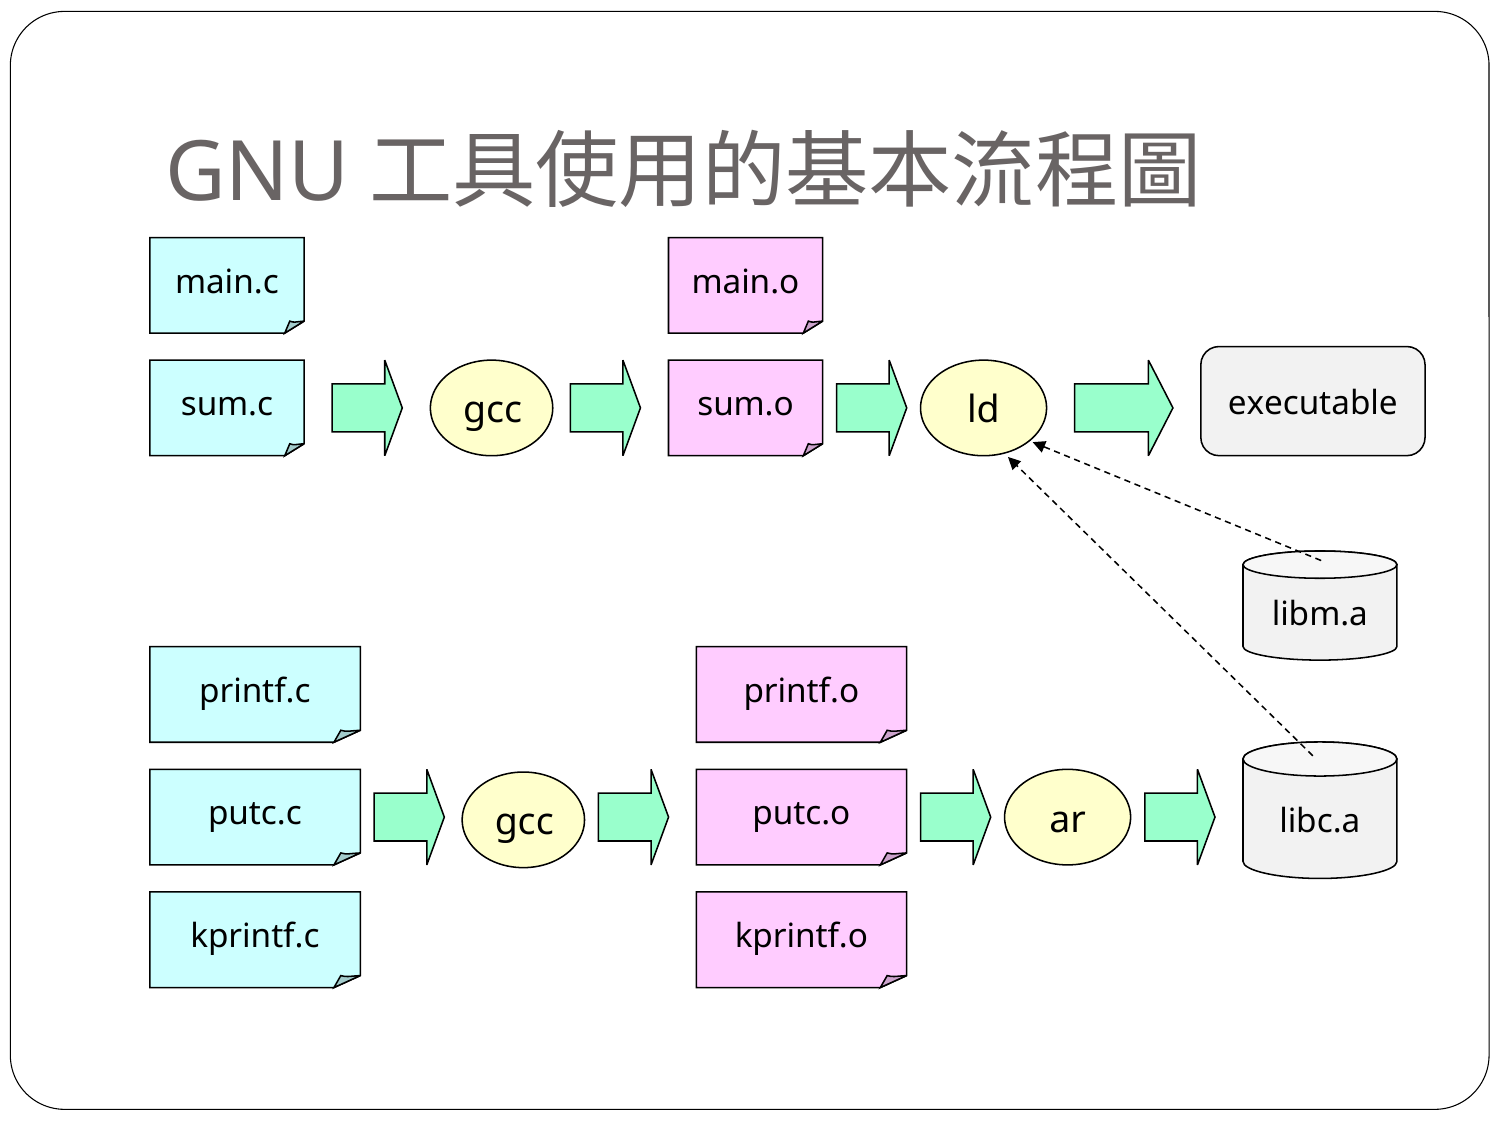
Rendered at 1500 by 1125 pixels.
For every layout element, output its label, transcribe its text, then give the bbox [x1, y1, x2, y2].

text_box main.o [668, 237, 823, 334]
text_box [570, 360, 641, 456]
text_box printf.c [149, 646, 361, 743]
text_box [374, 769, 445, 865]
text_box sum.o [668, 360, 823, 456]
text_box putc.c [149, 769, 361, 865]
text_box ld [920, 360, 1047, 456]
text_box libm.a [1242, 565, 1397, 661]
text_box [1074, 360, 1173, 456]
text_box [836, 360, 907, 456]
text_box kprintf.c [149, 891, 361, 988]
text_box gcc [430, 360, 553, 456]
text_box libc.a [1242, 759, 1397, 879]
text_box sum.c [149, 360, 305, 456]
text_box [598, 769, 669, 865]
text_box printf.o [696, 646, 907, 743]
title GNU工具使用的基本流程圖 [150, 44, 1426, 233]
text_box gcc [462, 772, 585, 868]
text_box executable [1200, 346, 1426, 456]
text_box [332, 360, 403, 456]
text_box kprintf.o [696, 891, 907, 988]
text_box ar [1004, 769, 1131, 865]
text_box main.c [149, 237, 305, 334]
text_box putc.o [696, 769, 907, 865]
text_box [1144, 769, 1216, 865]
text_box [920, 769, 991, 865]
